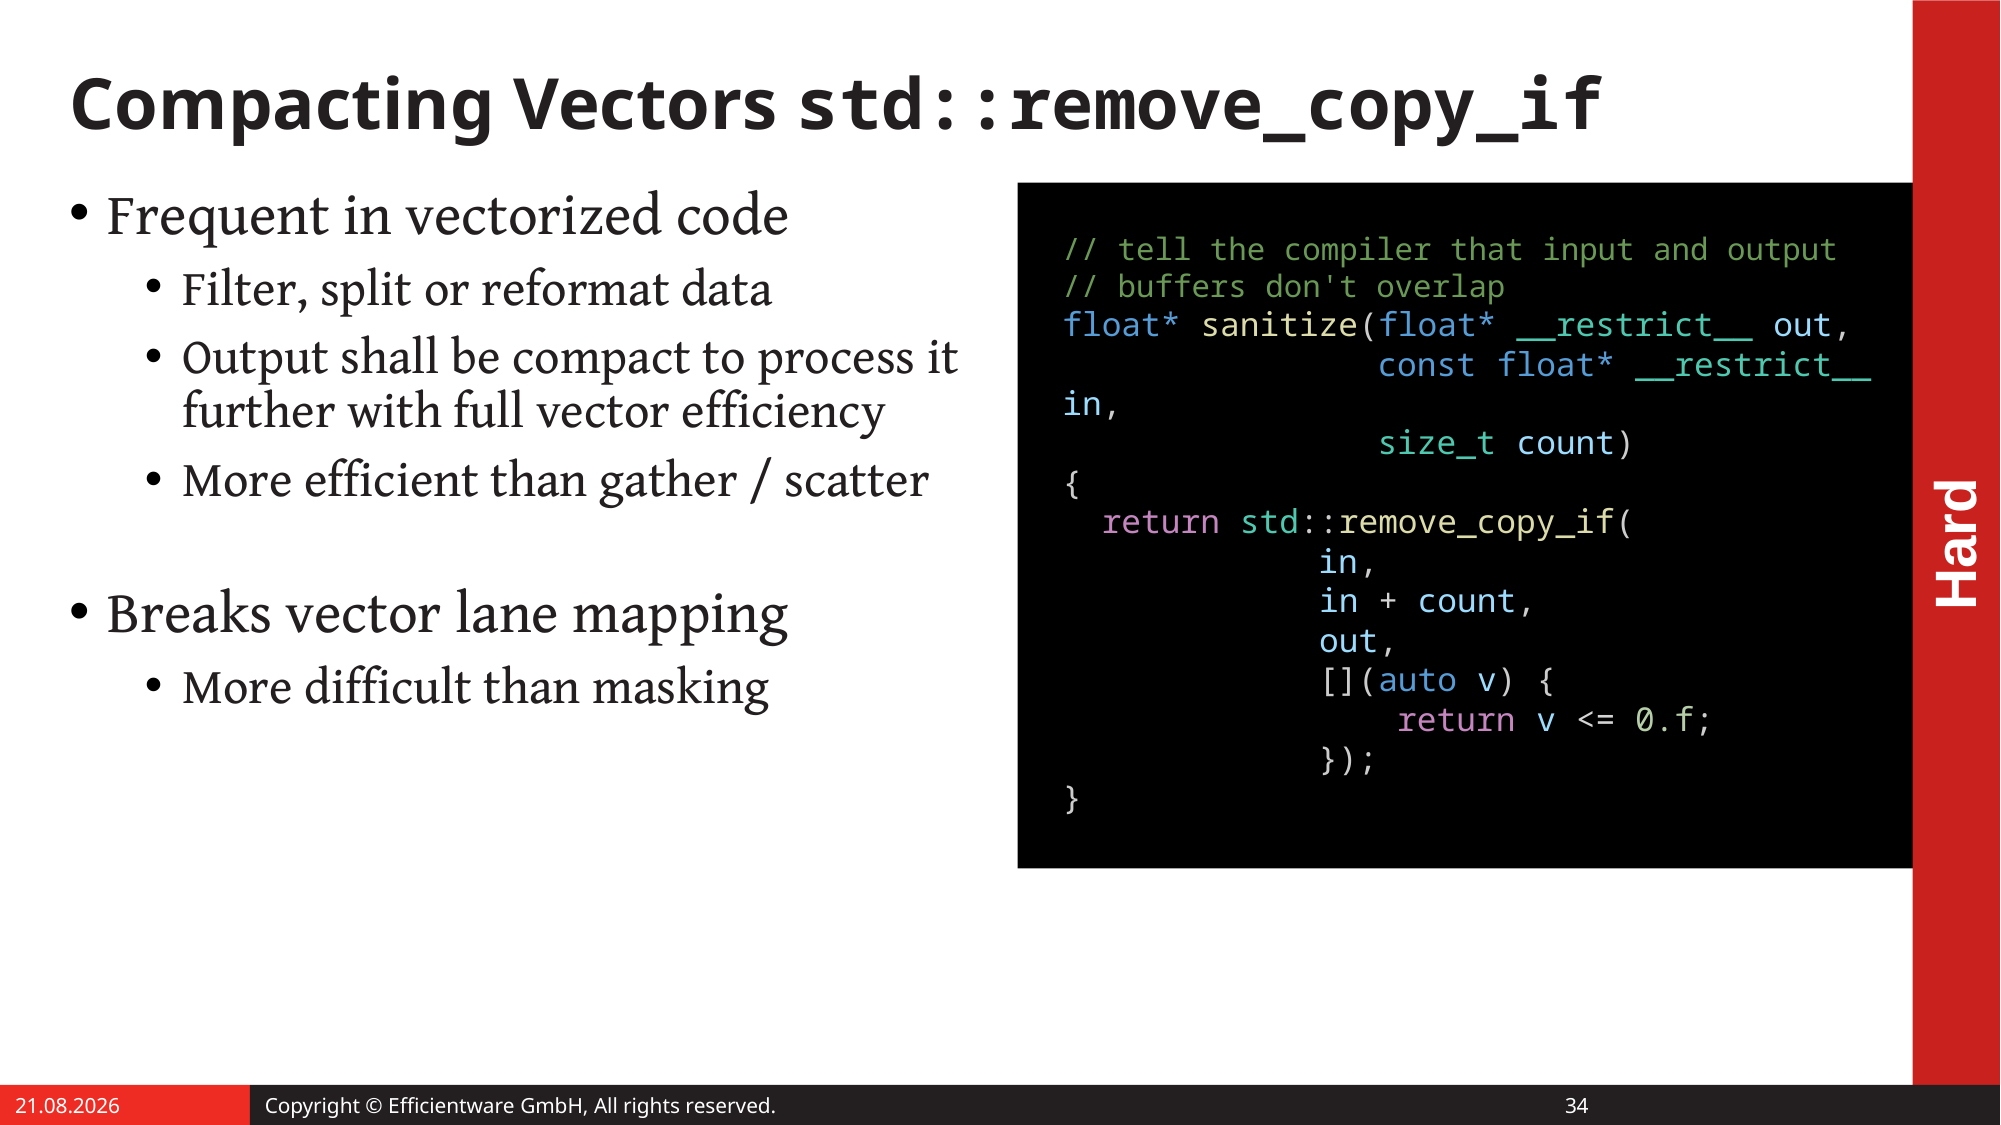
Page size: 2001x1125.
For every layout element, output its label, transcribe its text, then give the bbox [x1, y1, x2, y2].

list // tell the compiler that input and output // buffers don't overlap float* sanitize(float* __restrict__ out, const float* __restrict__ in, size_t count) { return std::remove_copy_if( in, in + count, out, [](auto v) { return v <= 0.f; }); } [1017, 182, 1912, 869]
slide_number 02.11.2025 [0, 1084, 249, 1125]
list Frequent in vectorized code Filter, split or reformat data Output shall be compact to process it further with full vector efficiency More efficient than gather / scatter Breaks vector lane mapping More difficult than masking [55, 176, 983, 1063]
title Compacting Vectors std::remove_copy_if [55, 52, 1945, 156]
text_box Hard [1912, 0, 2000, 1084]
slide_number <number> [1550, 1084, 2000, 1125]
footer Copyright © Efficientware GmbH, All rights reserved. [249, 1084, 1550, 1125]
